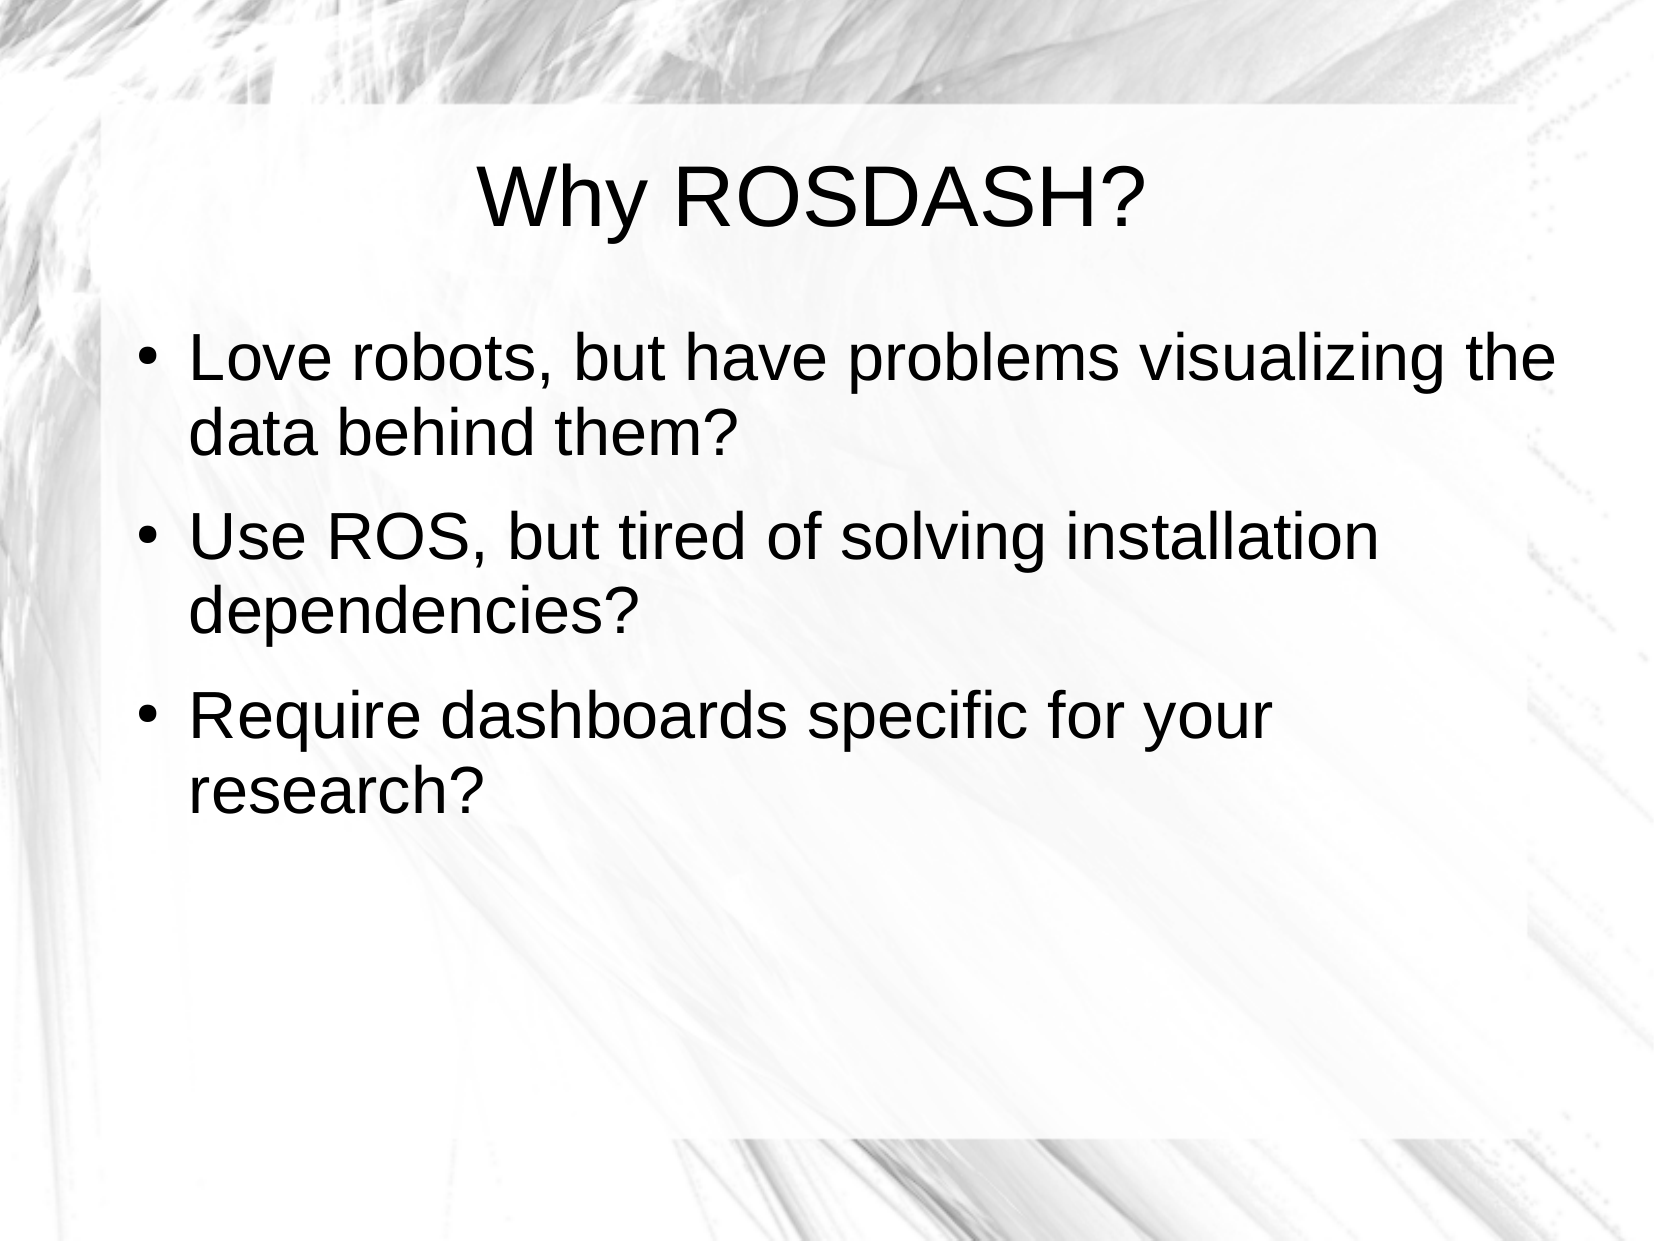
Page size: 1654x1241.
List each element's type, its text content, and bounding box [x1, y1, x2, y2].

title Why ROSDASH? [118, 112, 1506, 281]
list Love robots, but have problems visualizing the data behind them? Use ROS, but tired of solving installation dependencies? Require dashboards specific for your research? [118, 319, 1571, 1039]
picture [0, 0, 1654, 1241]
